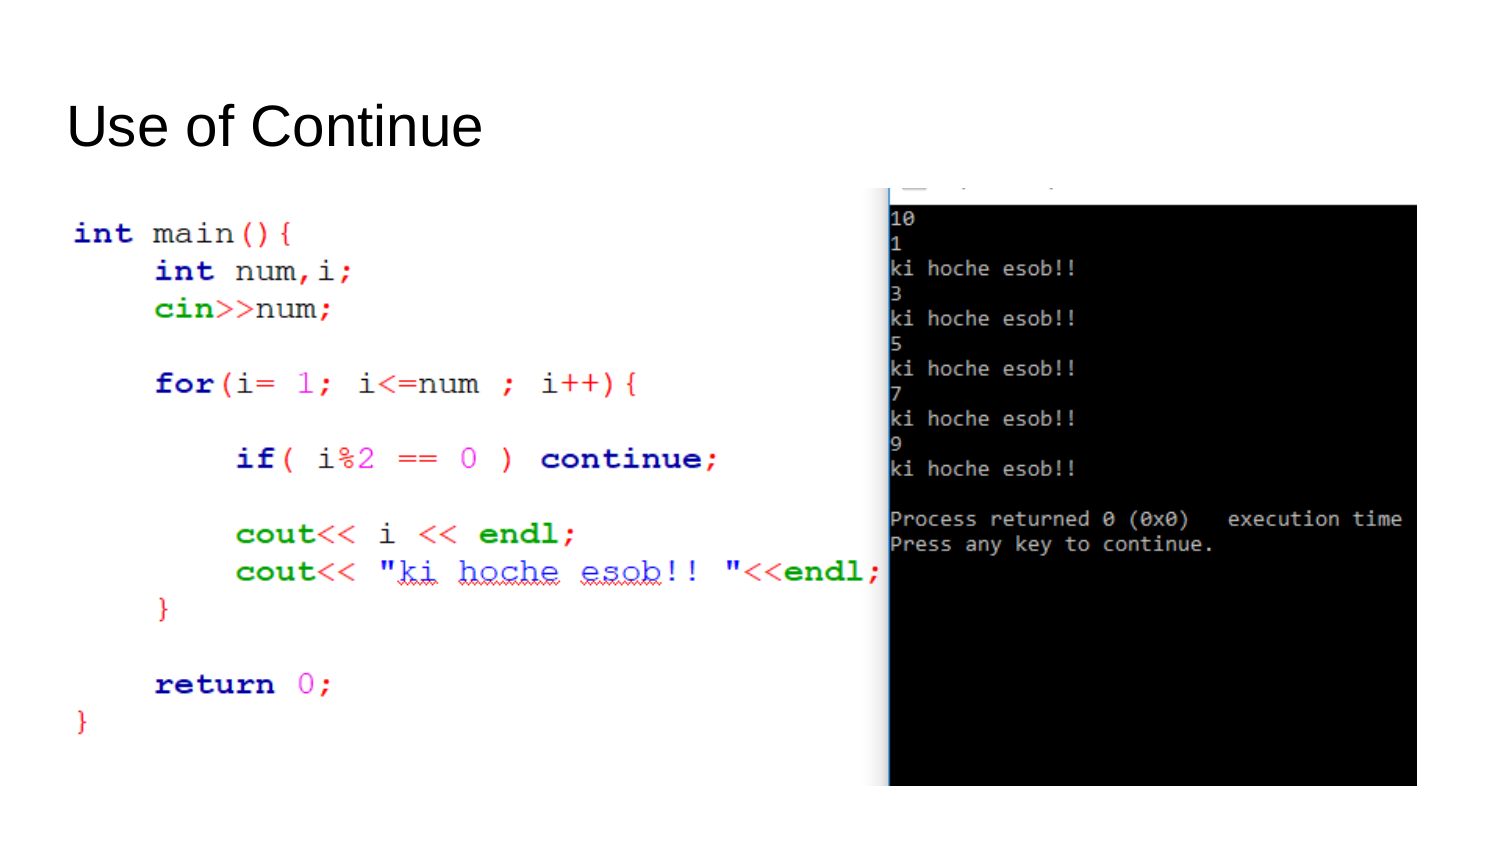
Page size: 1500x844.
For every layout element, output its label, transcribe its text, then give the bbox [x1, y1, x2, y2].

picture [60, 188, 1417, 786]
title Use of Continue [51, 72, 1449, 167]
